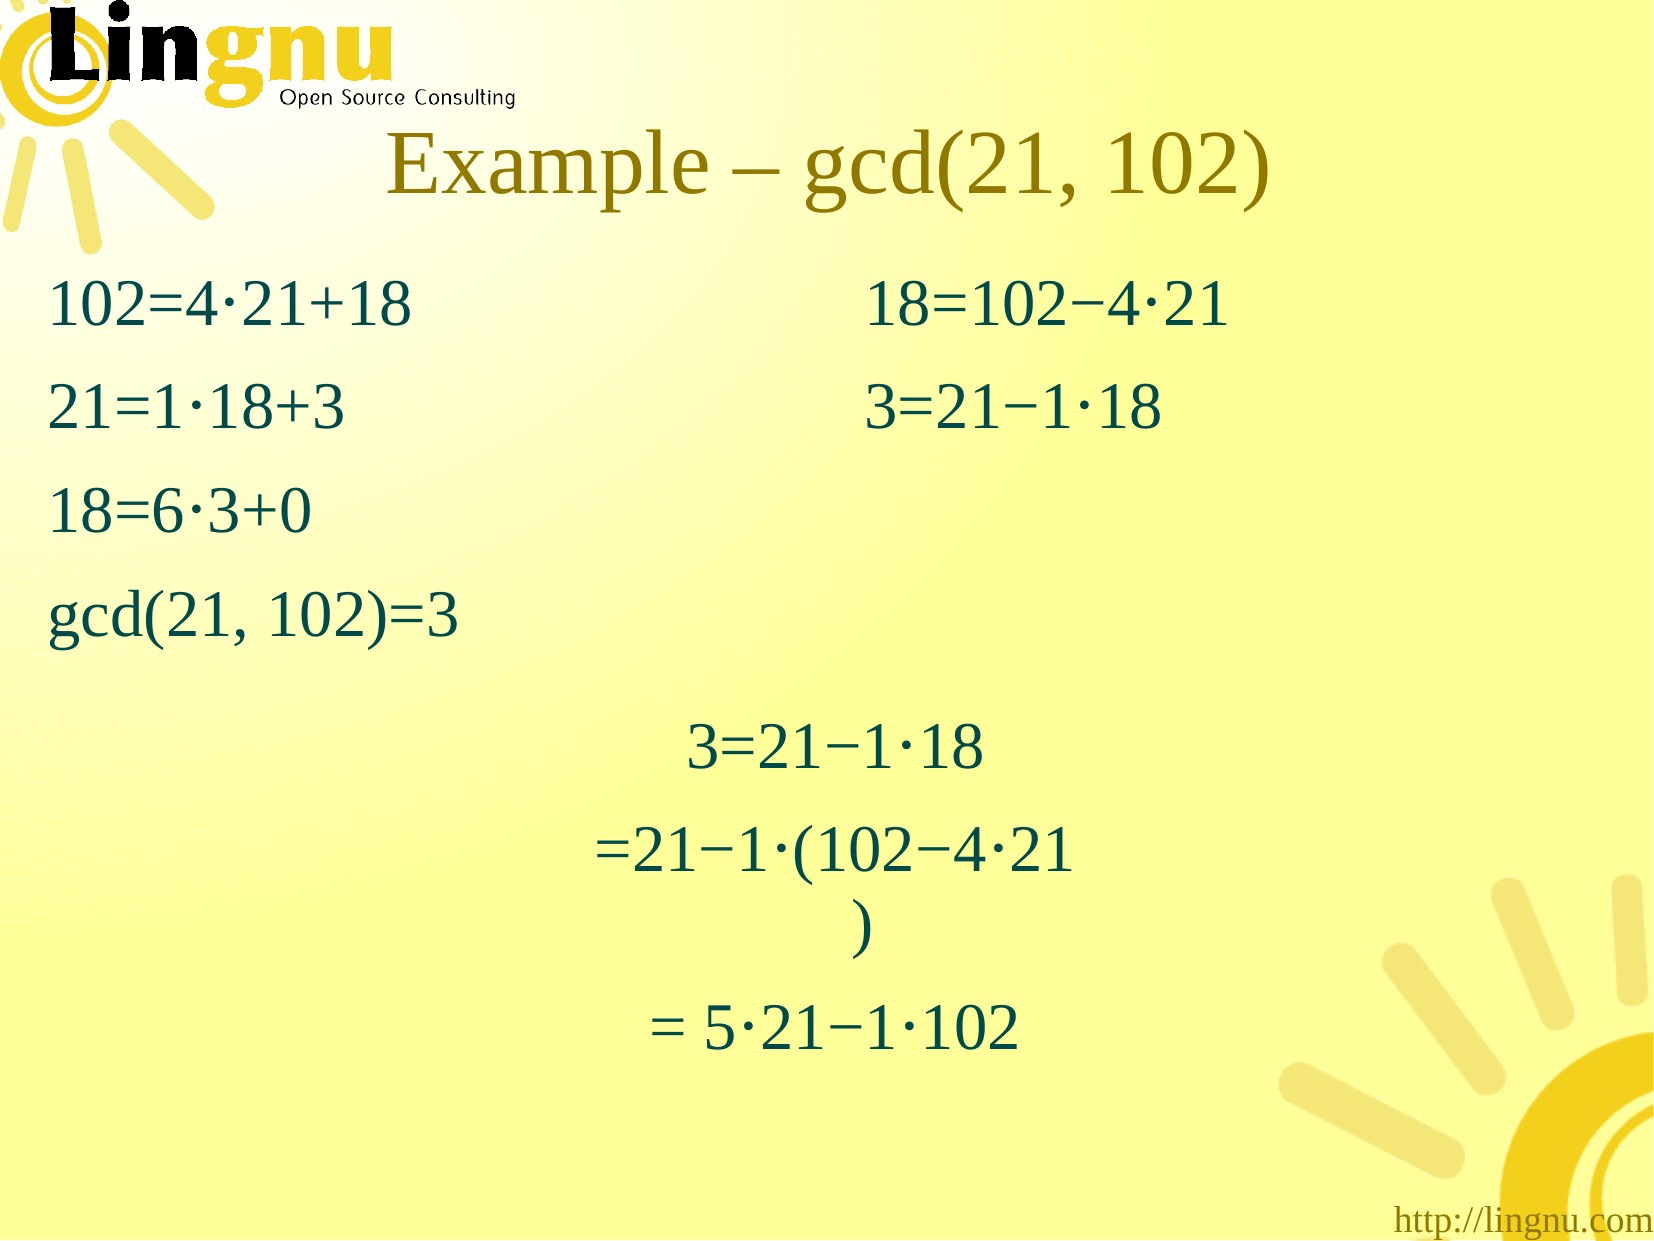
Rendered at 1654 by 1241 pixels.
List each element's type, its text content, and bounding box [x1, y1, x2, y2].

list 102=4⋅21+18 21=1⋅18+3 18=6⋅3+0 gcd(21, 102)=3 [29, 265, 808, 1127]
list 18=102−4⋅21 3=21−1⋅18 [846, 265, 1625, 1127]
picture [0, 0, 516, 256]
list 3=21−1⋅18 =21−1⋅(102−4⋅21) = 5⋅21−1⋅102 [570, 708, 1083, 1068]
title Example – gcd(21, 102) [123, 58, 1536, 266]
picture [1256, 871, 1654, 1241]
